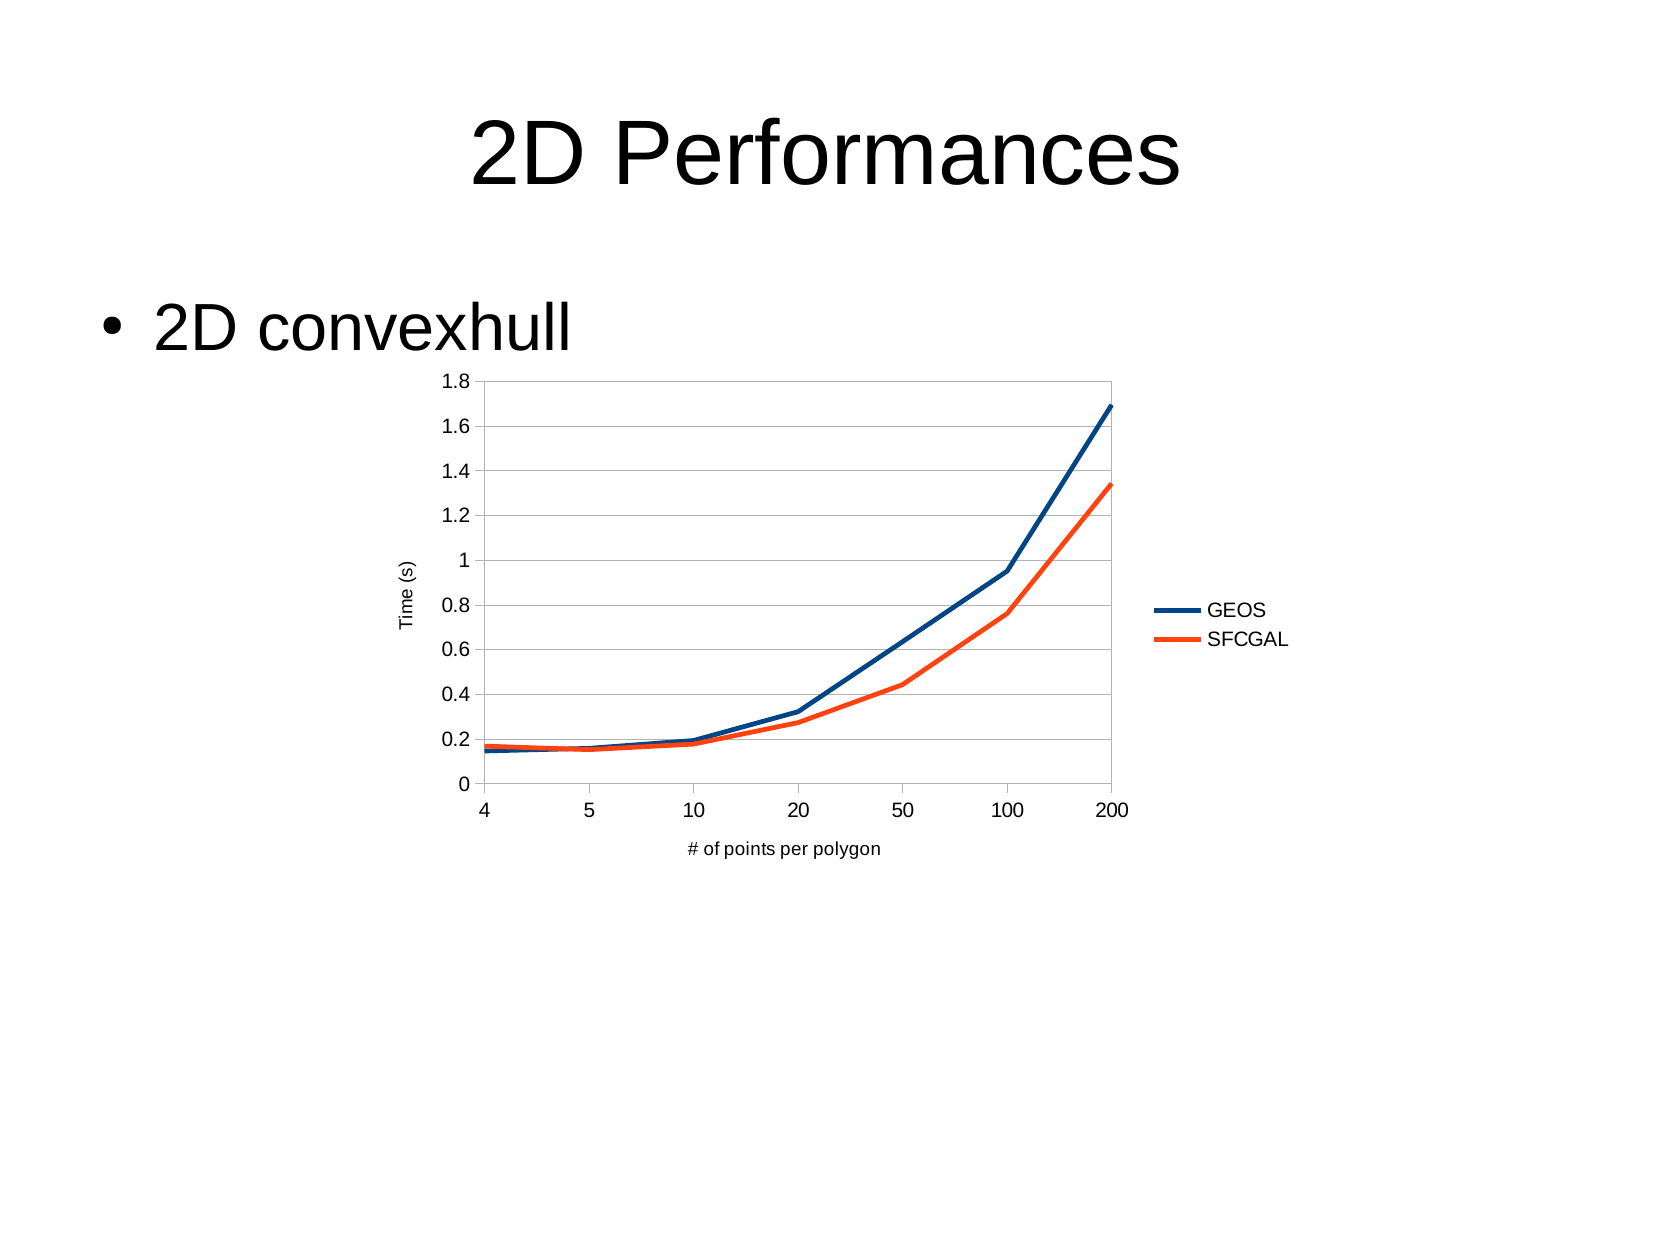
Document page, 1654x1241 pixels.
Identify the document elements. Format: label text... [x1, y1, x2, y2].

title 2D Performances [82, 49, 1571, 257]
chart [362, 359, 1308, 891]
list 2D convexhull [82, 290, 1538, 1010]
